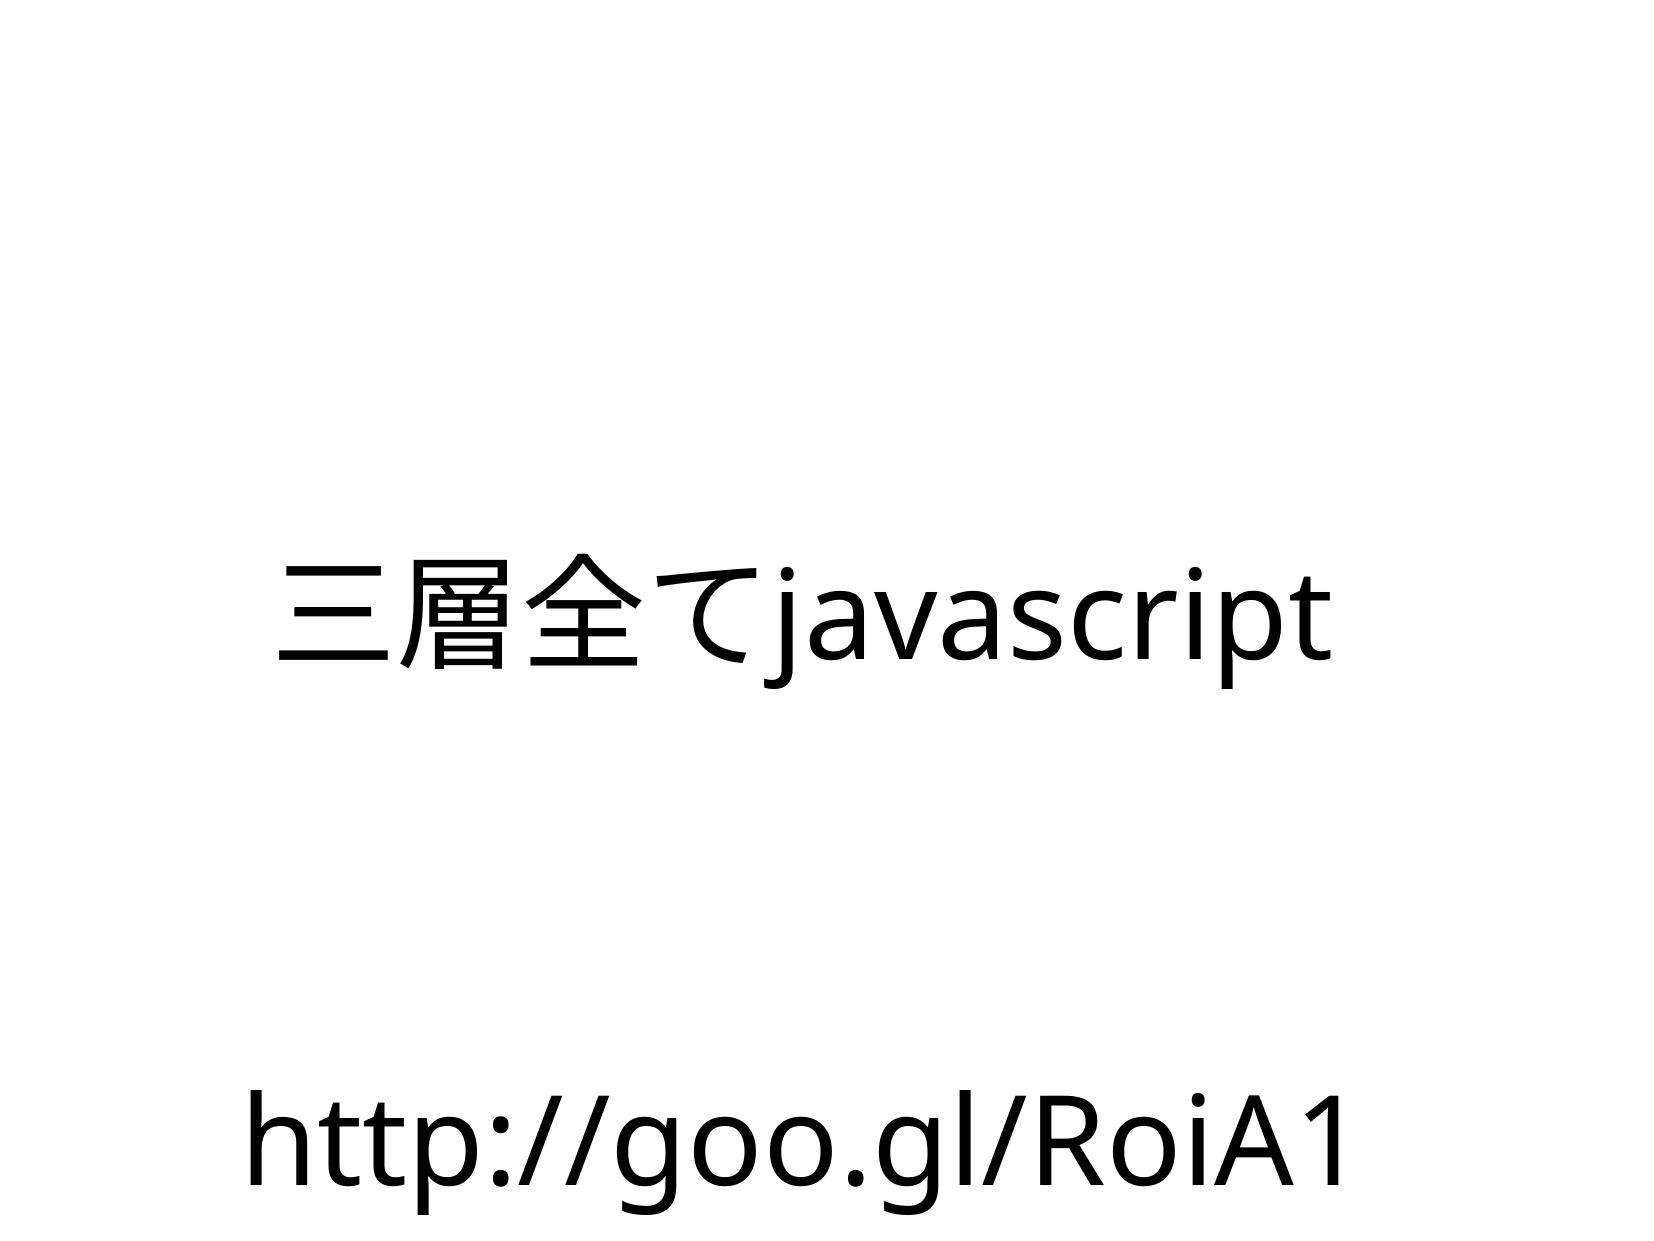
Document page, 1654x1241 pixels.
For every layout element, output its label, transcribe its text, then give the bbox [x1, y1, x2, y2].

title http://goo.gl/RoiA1 [59, 1033, 1548, 1241]
title 三層全てjavascript [59, 501, 1548, 710]
